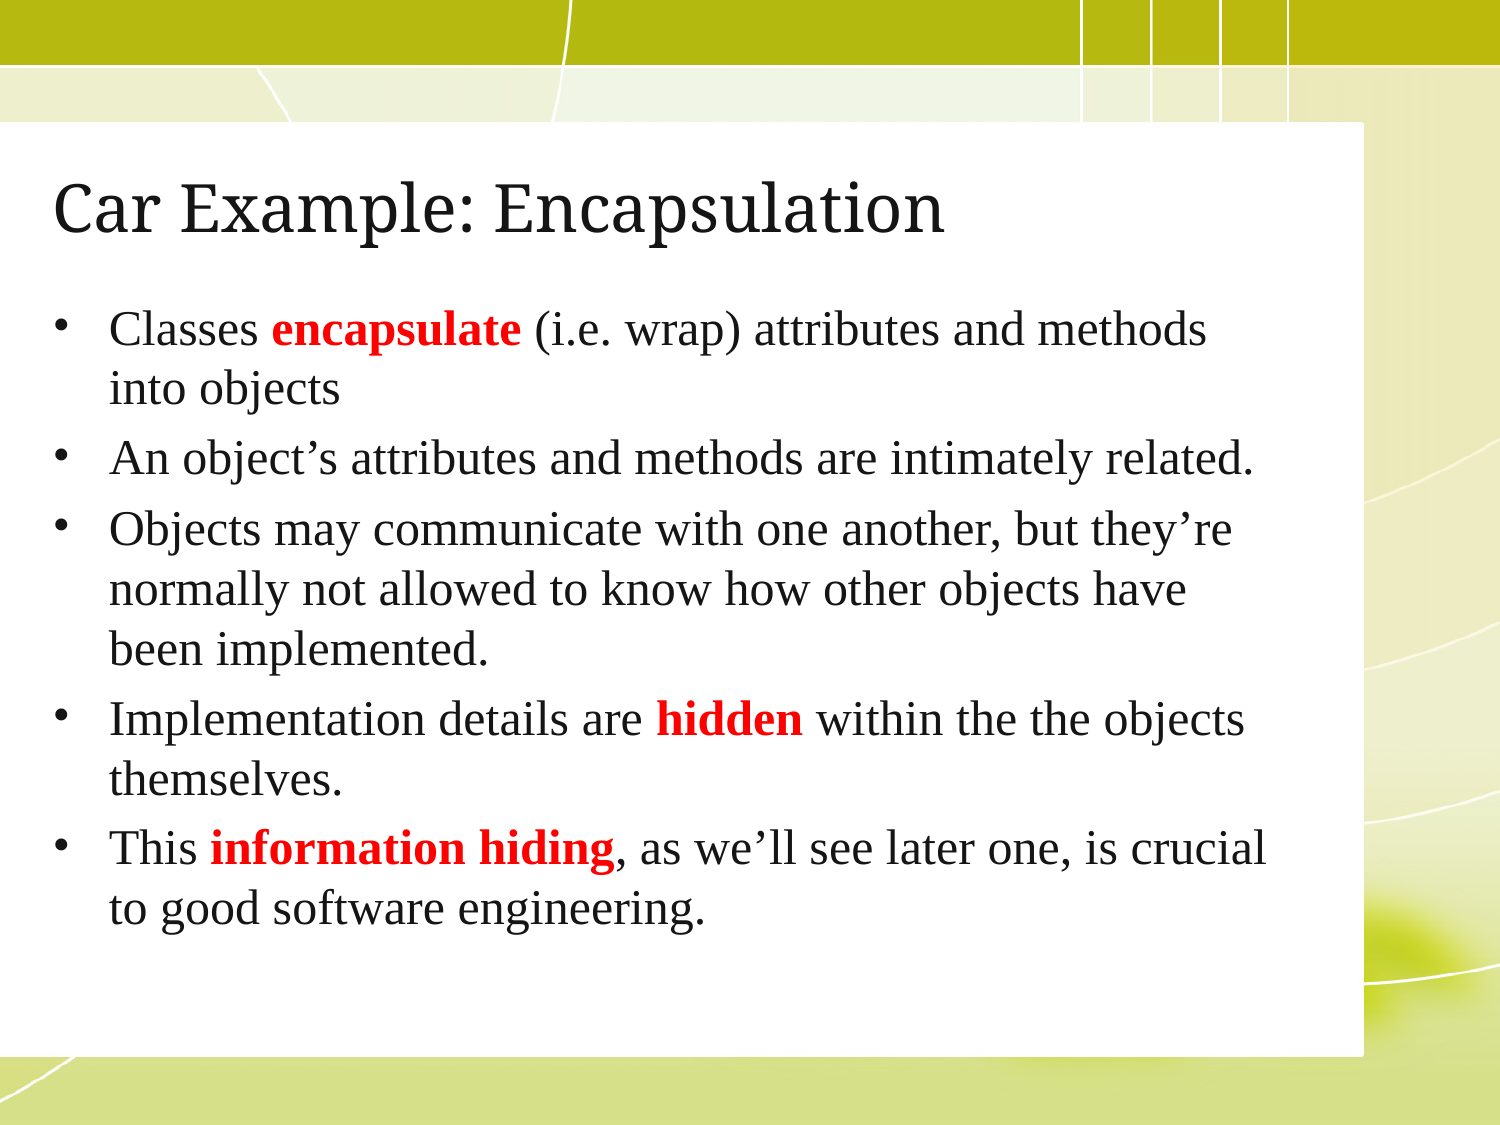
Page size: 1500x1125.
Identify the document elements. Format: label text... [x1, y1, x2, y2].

list Classes encapsulate (i.e. wrap) attributes and methods into objects An object’s attributes and methods are intimately related. Objects may communicate with one another, but they’re normally not allowed to know how other objects have been implemented. Implementation details are hidden within the the objects themselves. This information hiding, as we’ll see later one, is crucial to good software engineering. [37, 287, 1288, 963]
picture [0, 0, 1500, 1125]
title Car Example: Encapsulation [37, 137, 1288, 275]
